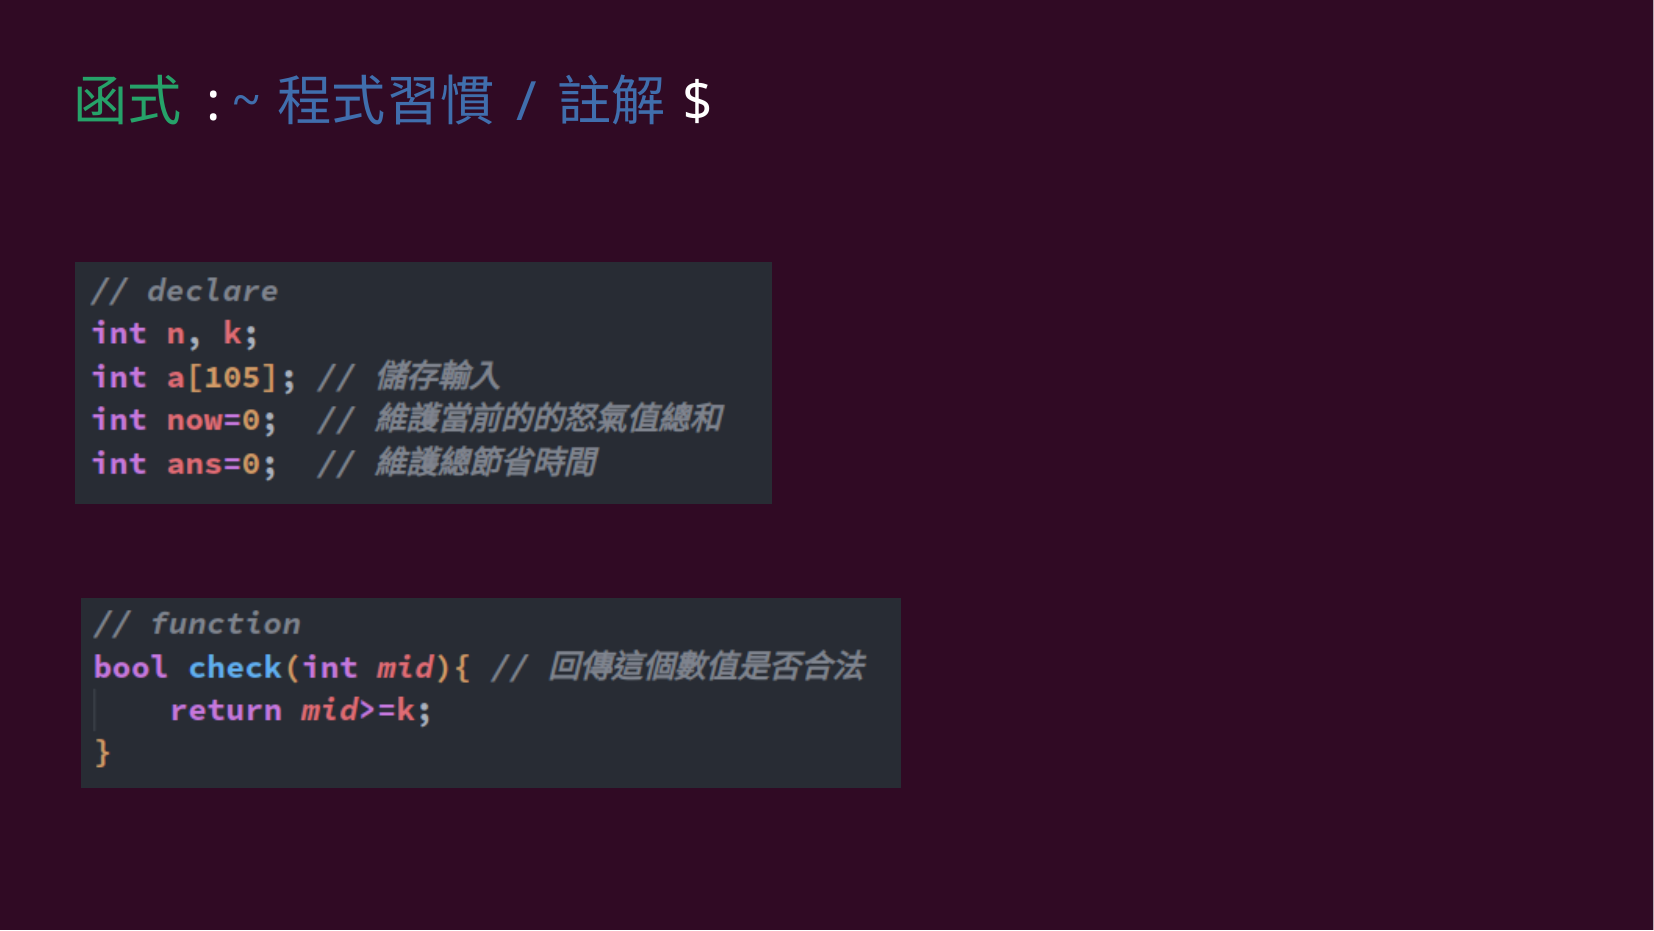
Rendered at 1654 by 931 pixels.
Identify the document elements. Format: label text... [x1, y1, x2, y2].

picture [75, 262, 772, 504]
text_box 函式:~程式習慣/註解$ [59, 55, 1201, 139]
picture [81, 598, 901, 788]
